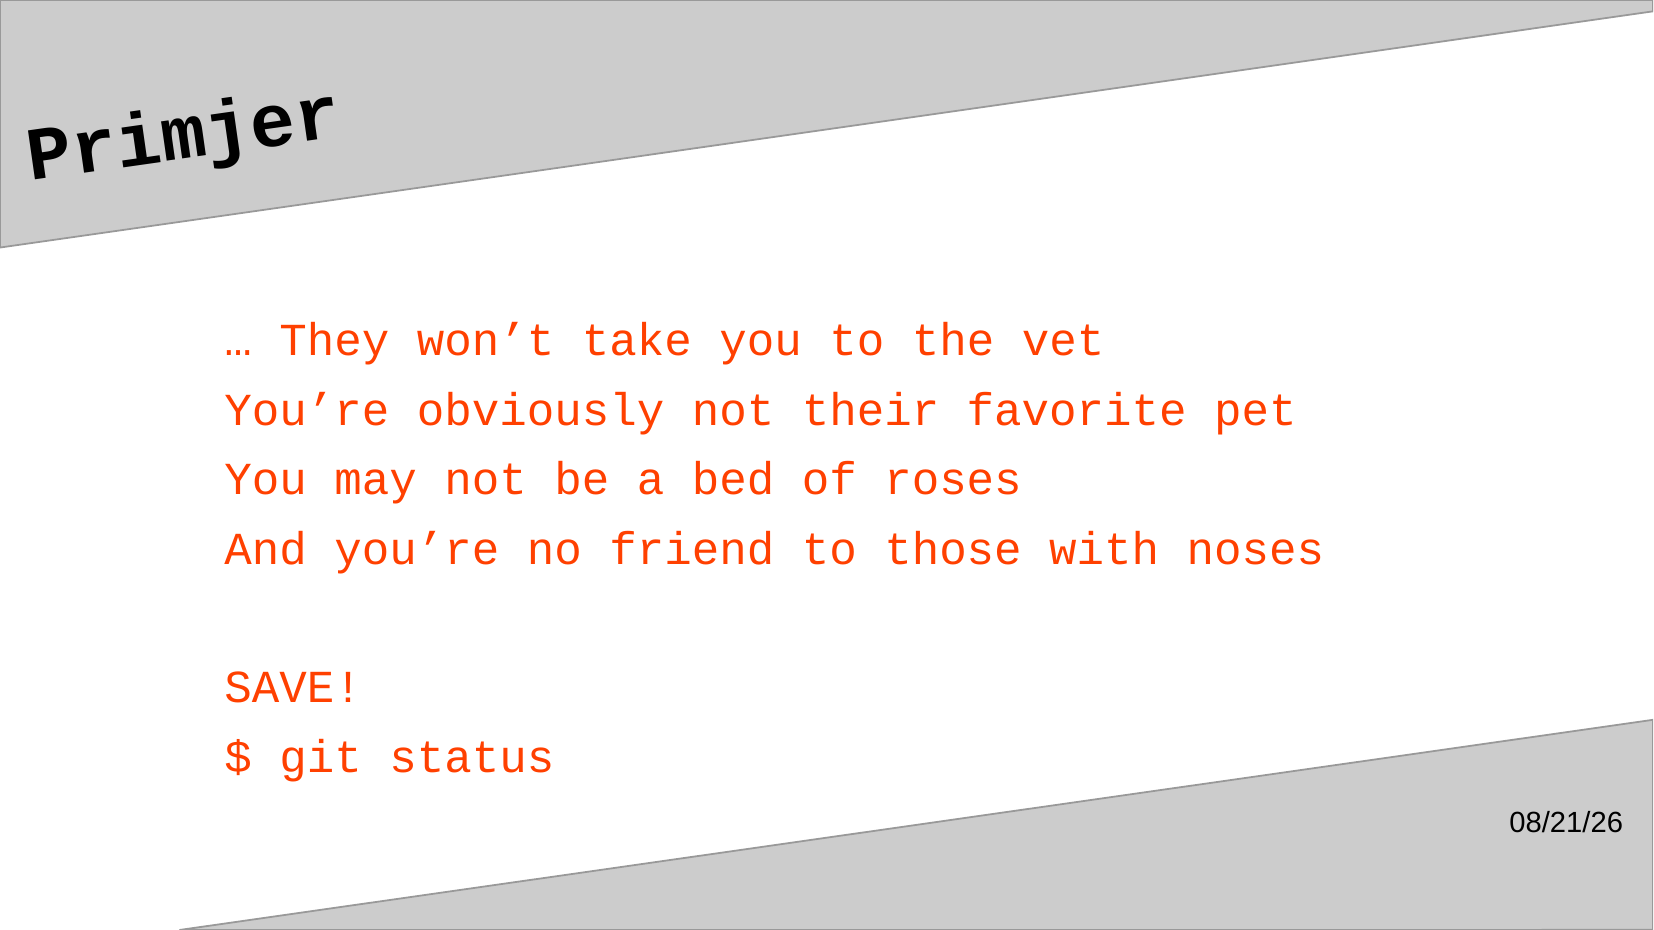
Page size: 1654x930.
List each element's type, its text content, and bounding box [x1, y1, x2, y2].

title Primjer [16, 0, 1501, 239]
list … They won’t take you to the vet You’re obviously not their favorite pet You may not be a bed of roses And you’re no friend to those with noses SAVE! $ git status [82, 248, 1538, 788]
